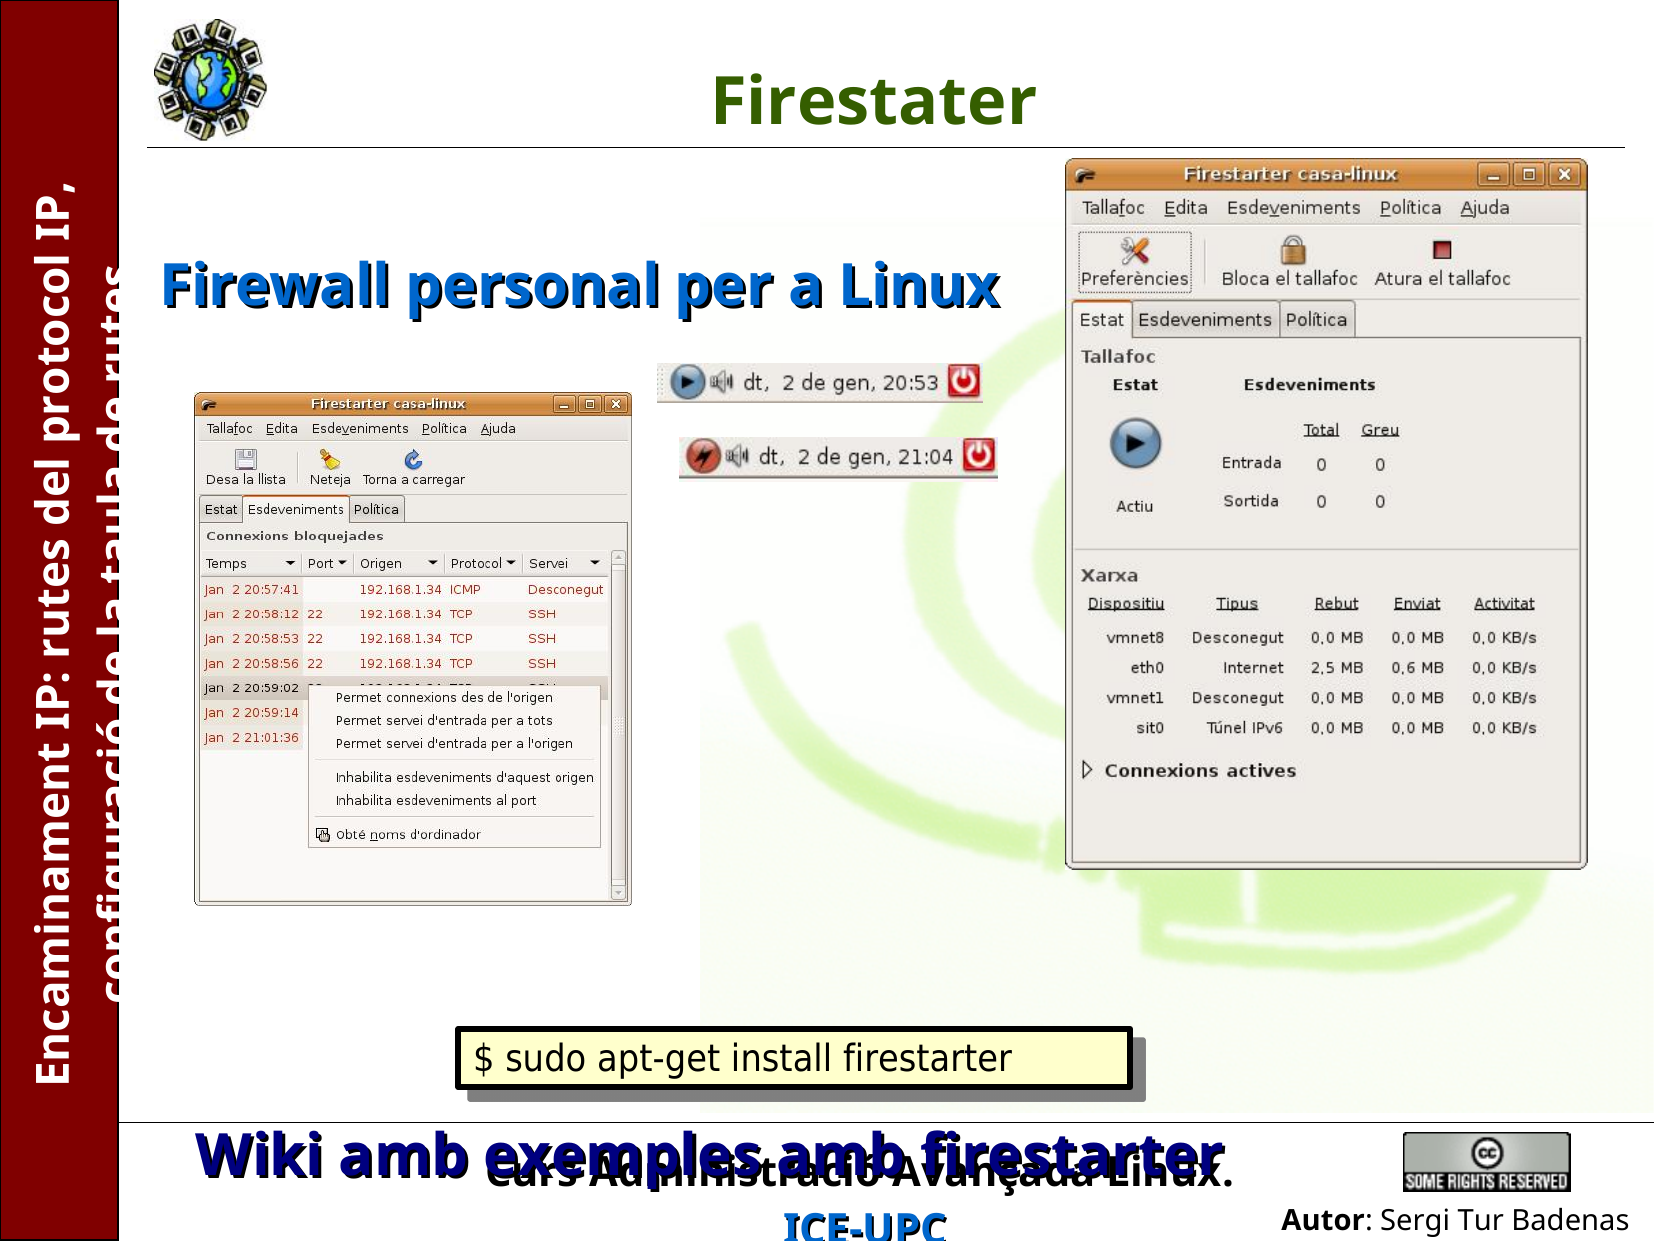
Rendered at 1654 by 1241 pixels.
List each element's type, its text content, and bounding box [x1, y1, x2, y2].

picture [194, 392, 632, 906]
picture [657, 363, 983, 403]
title Firestater [129, 56, 1619, 141]
text_box $ sudo apt-get install firestarter [458, 1028, 1131, 1088]
picture [154, 19, 268, 56]
picture [1403, 1132, 1571, 1192]
list Firewall personal per a Linux Wiki amb exemples amb firestarter [141, 242, 1630, 1078]
picture [679, 437, 998, 482]
picture [700, 158, 1654, 1113]
